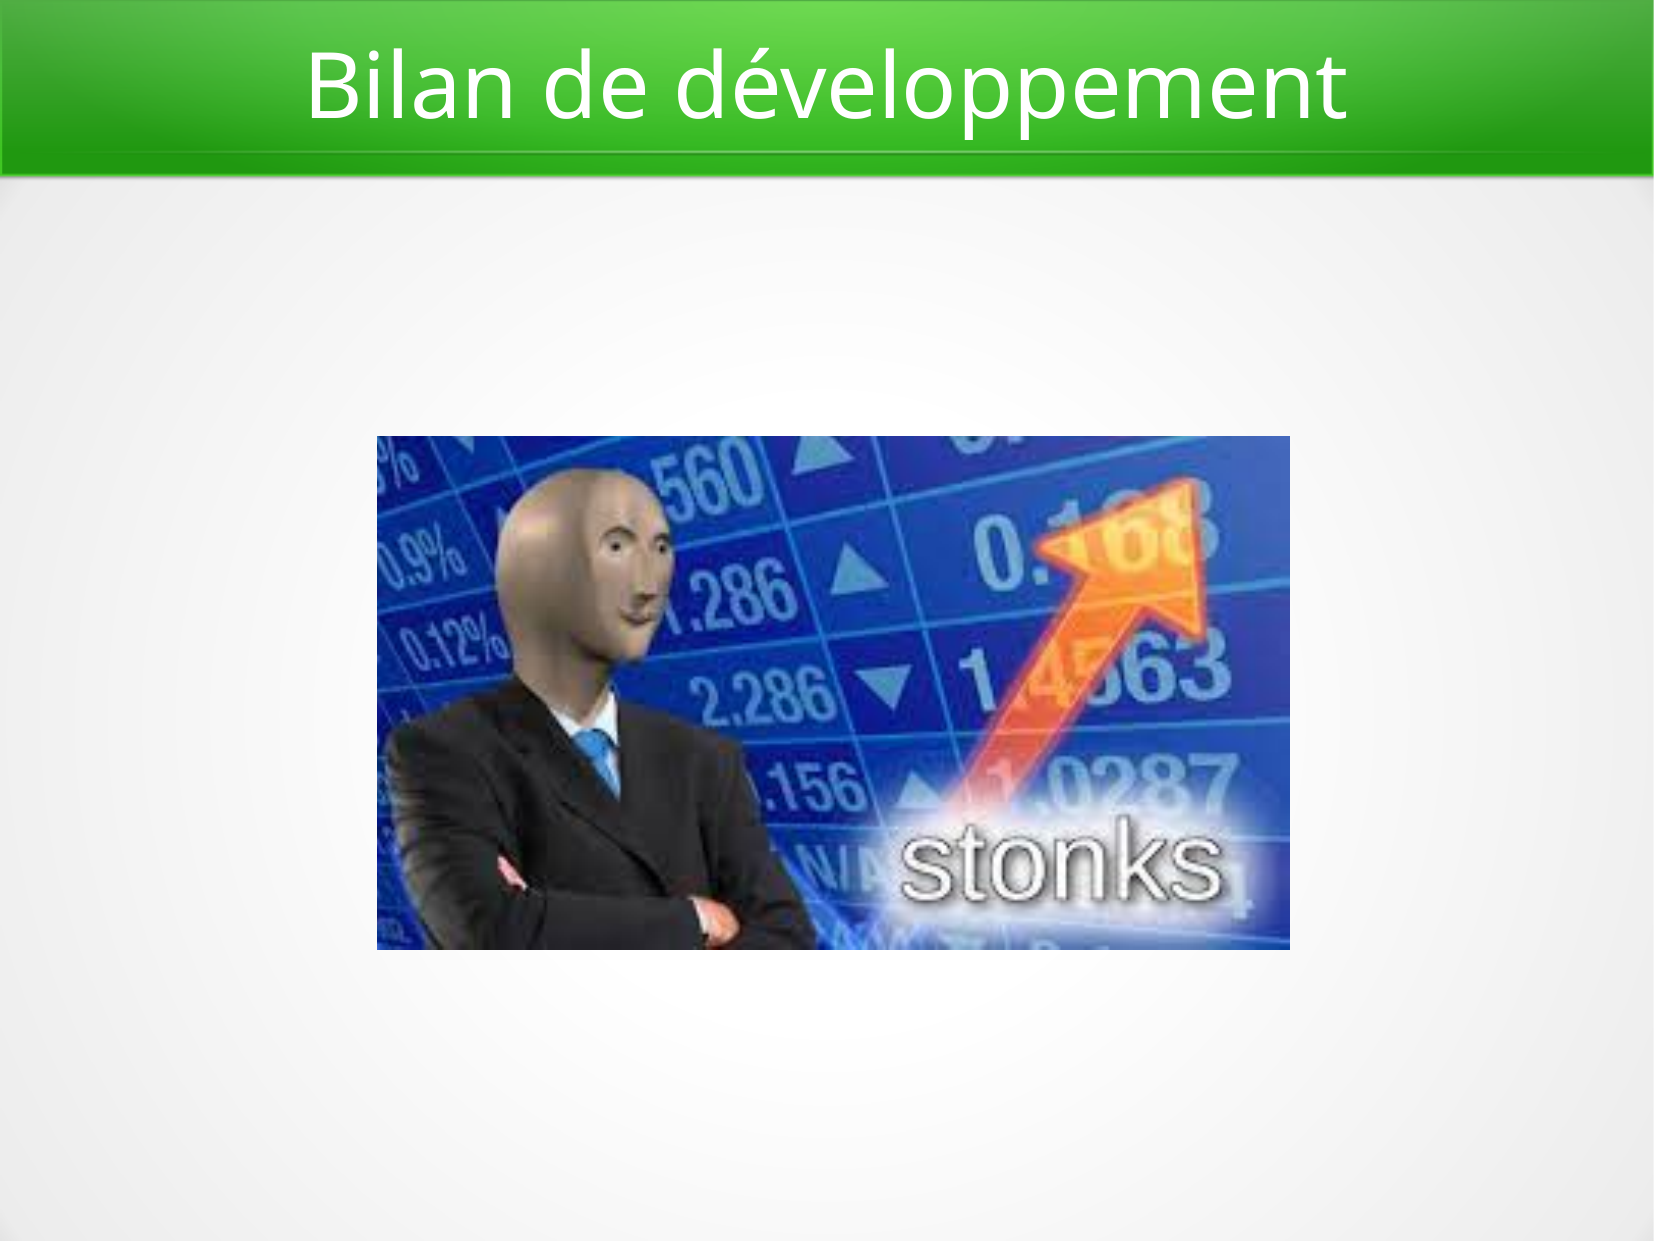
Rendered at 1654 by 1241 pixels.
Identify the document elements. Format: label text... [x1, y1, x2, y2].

title Bilan de développement [82, 11, 1571, 154]
picture [0, 0, 1654, 1241]
